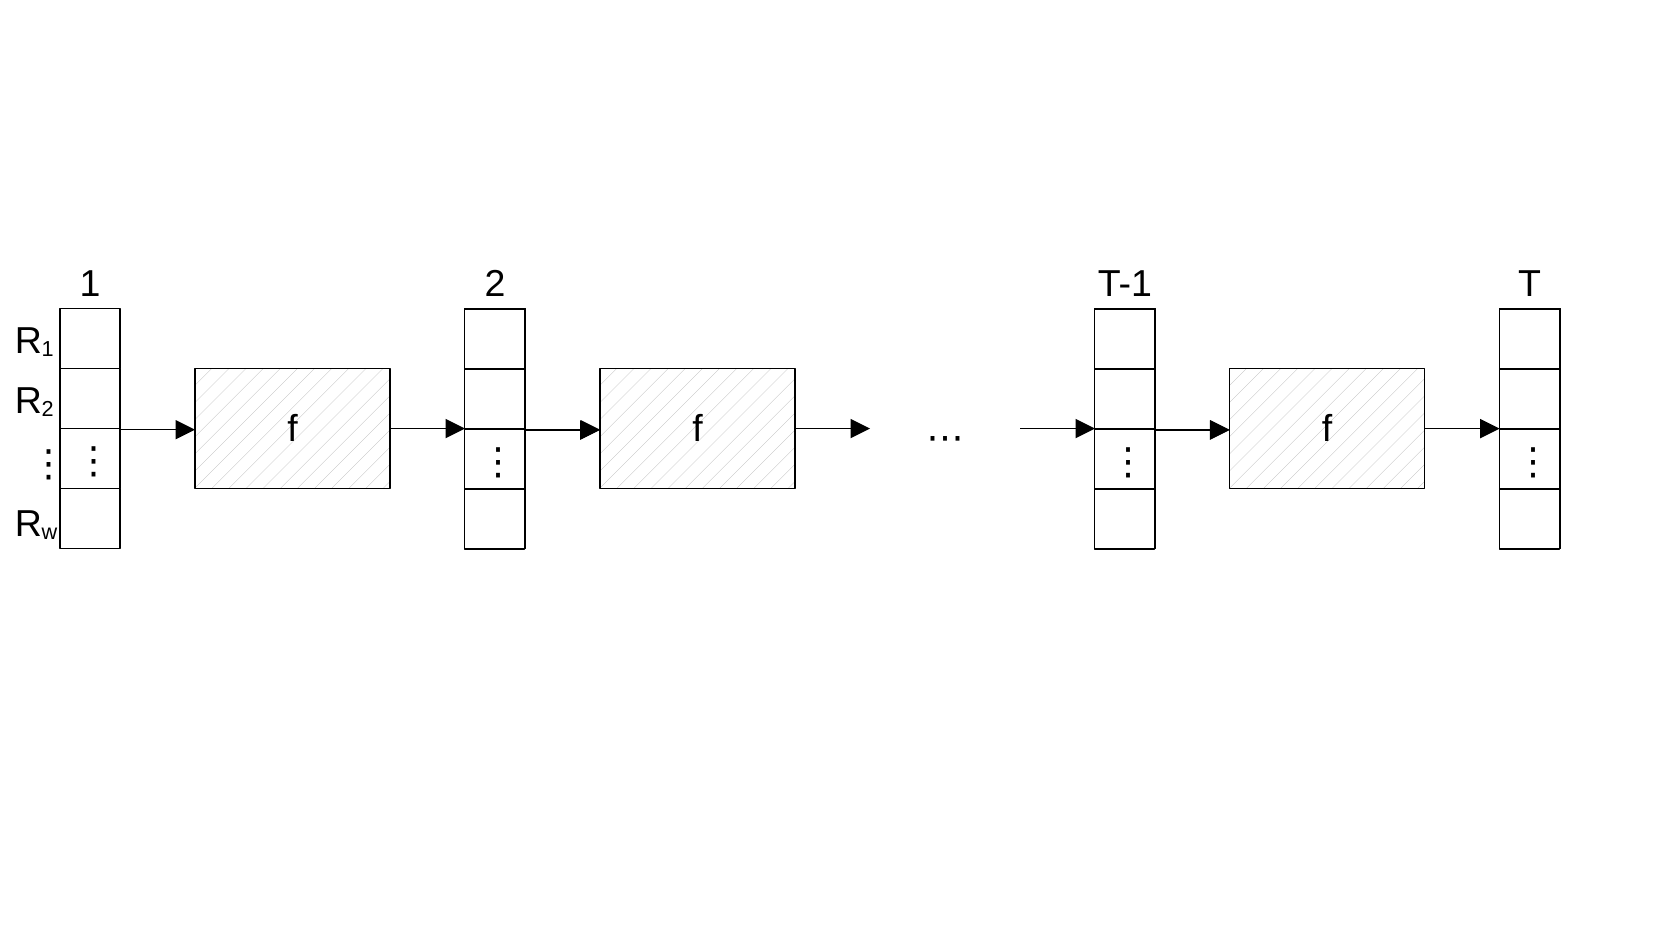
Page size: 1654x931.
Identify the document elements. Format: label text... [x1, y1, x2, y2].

text_box ⋮ [1499, 430, 1560, 490]
text_box f [600, 368, 796, 489]
text_box f [1229, 368, 1425, 489]
text_box [1094, 308, 1156, 430]
text_box f [195, 368, 391, 489]
text_box R1 [0, 311, 69, 369]
text_box T [1499, 255, 1560, 309]
text_box ⋮ [60, 429, 121, 489]
text_box ⋮ [464, 430, 525, 490]
text_box [60, 312, 121, 429]
text_box [464, 308, 526, 430]
text_box R2 [0, 371, 69, 429]
text_box 2 [465, 255, 526, 308]
text_box [1094, 489, 1156, 550]
text_box Rw [0, 495, 73, 552]
text_box ⋯ [885, 406, 1006, 466]
text_box ⋮ [1094, 430, 1155, 490]
text_box [464, 489, 526, 550]
text_box 1 [60, 255, 121, 312]
text_box T-1 [1079, 255, 1170, 312]
text_box [1499, 489, 1561, 550]
text_box ⋮ [15, 429, 56, 488]
text_box [1499, 308, 1561, 430]
text_box [60, 489, 121, 549]
